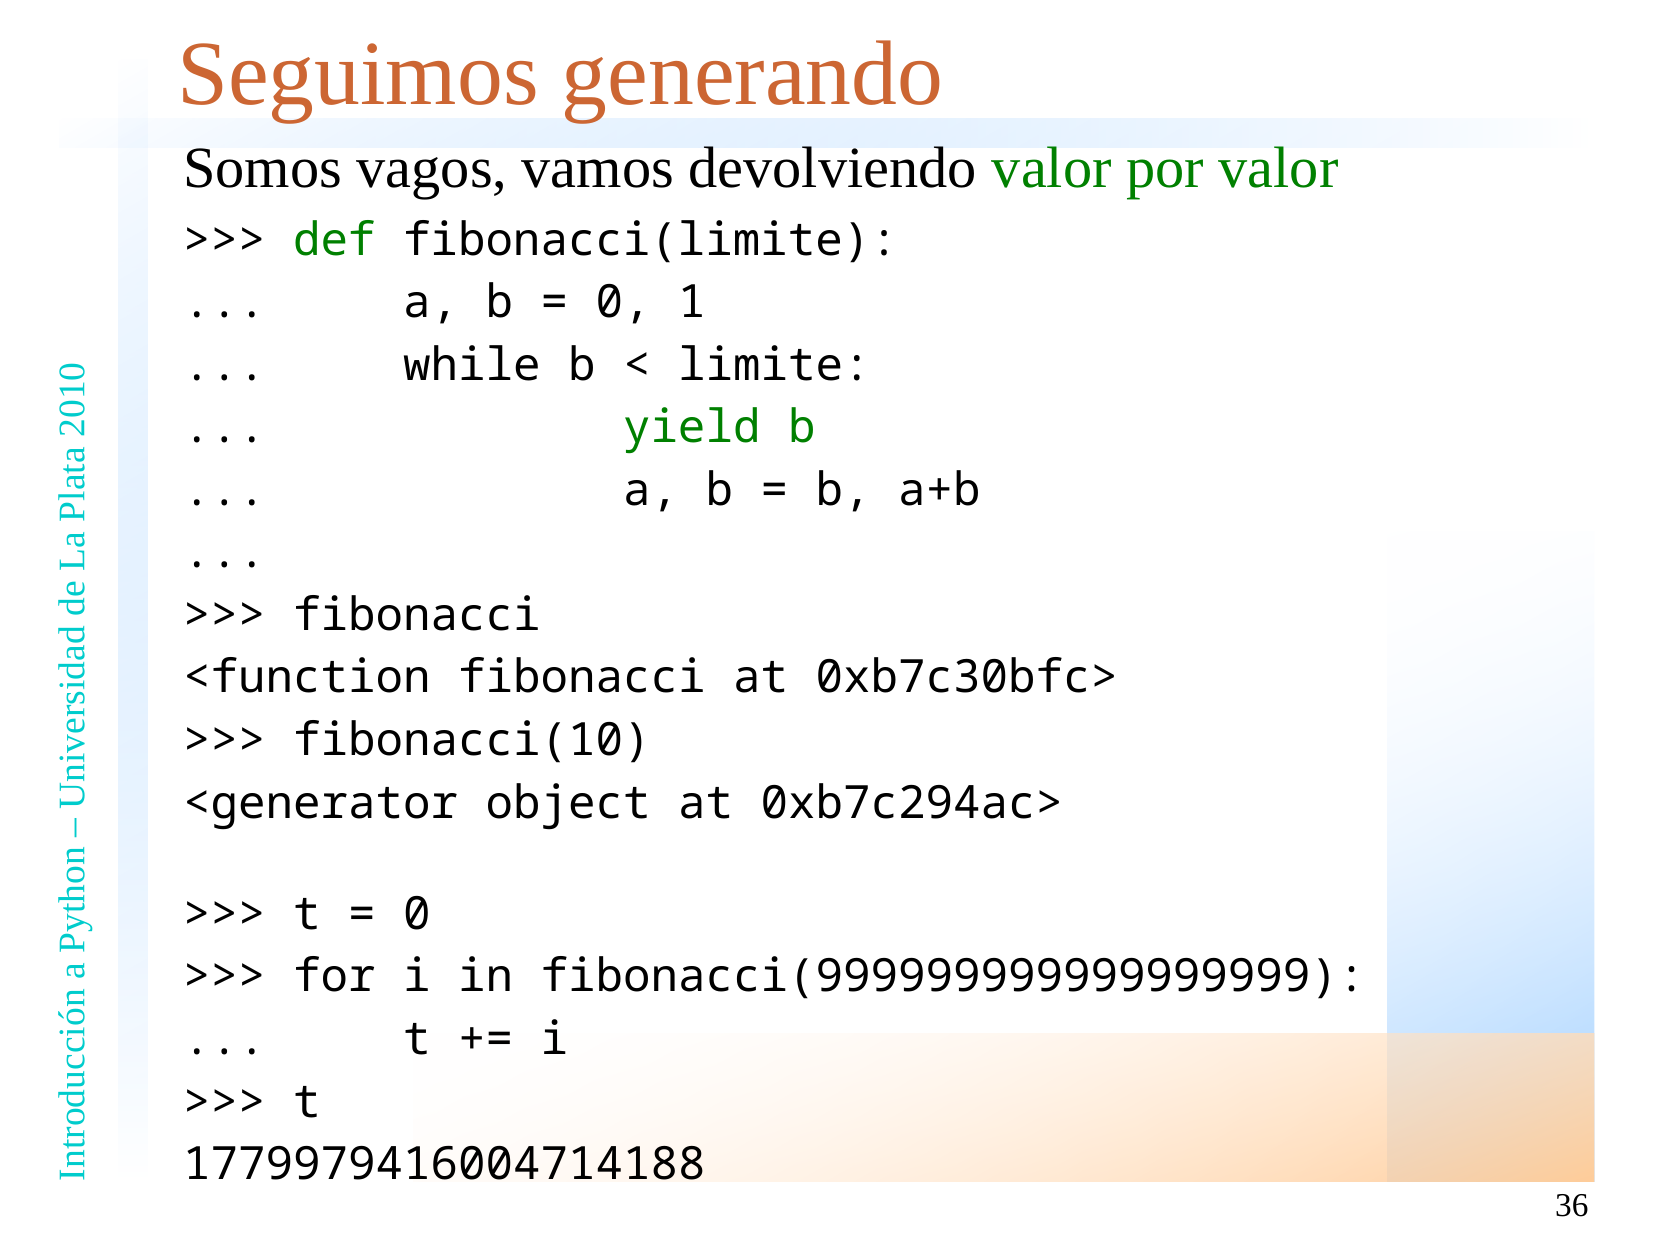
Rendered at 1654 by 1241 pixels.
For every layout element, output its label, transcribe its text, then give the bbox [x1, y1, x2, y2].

title Seguimos generando [177, 0, 1595, 147]
text_box Somos vagos, vamos devolviendo valor por valor >>> def fibonacci(limite): ... a, b = 0, 1 ... while b < limite: ... yield b ... a, b = b, a+b ... >>> fibonacci <function fibonacci at 0xb7c30bfc> >>> fibonacci(10) <generator object at 0xb7c294ac> >>> t = 0 >>> for i in fibonacci(999999999999999999): ... t += i >>> t 1779979416004714188 [147, 147, 1595, 1182]
